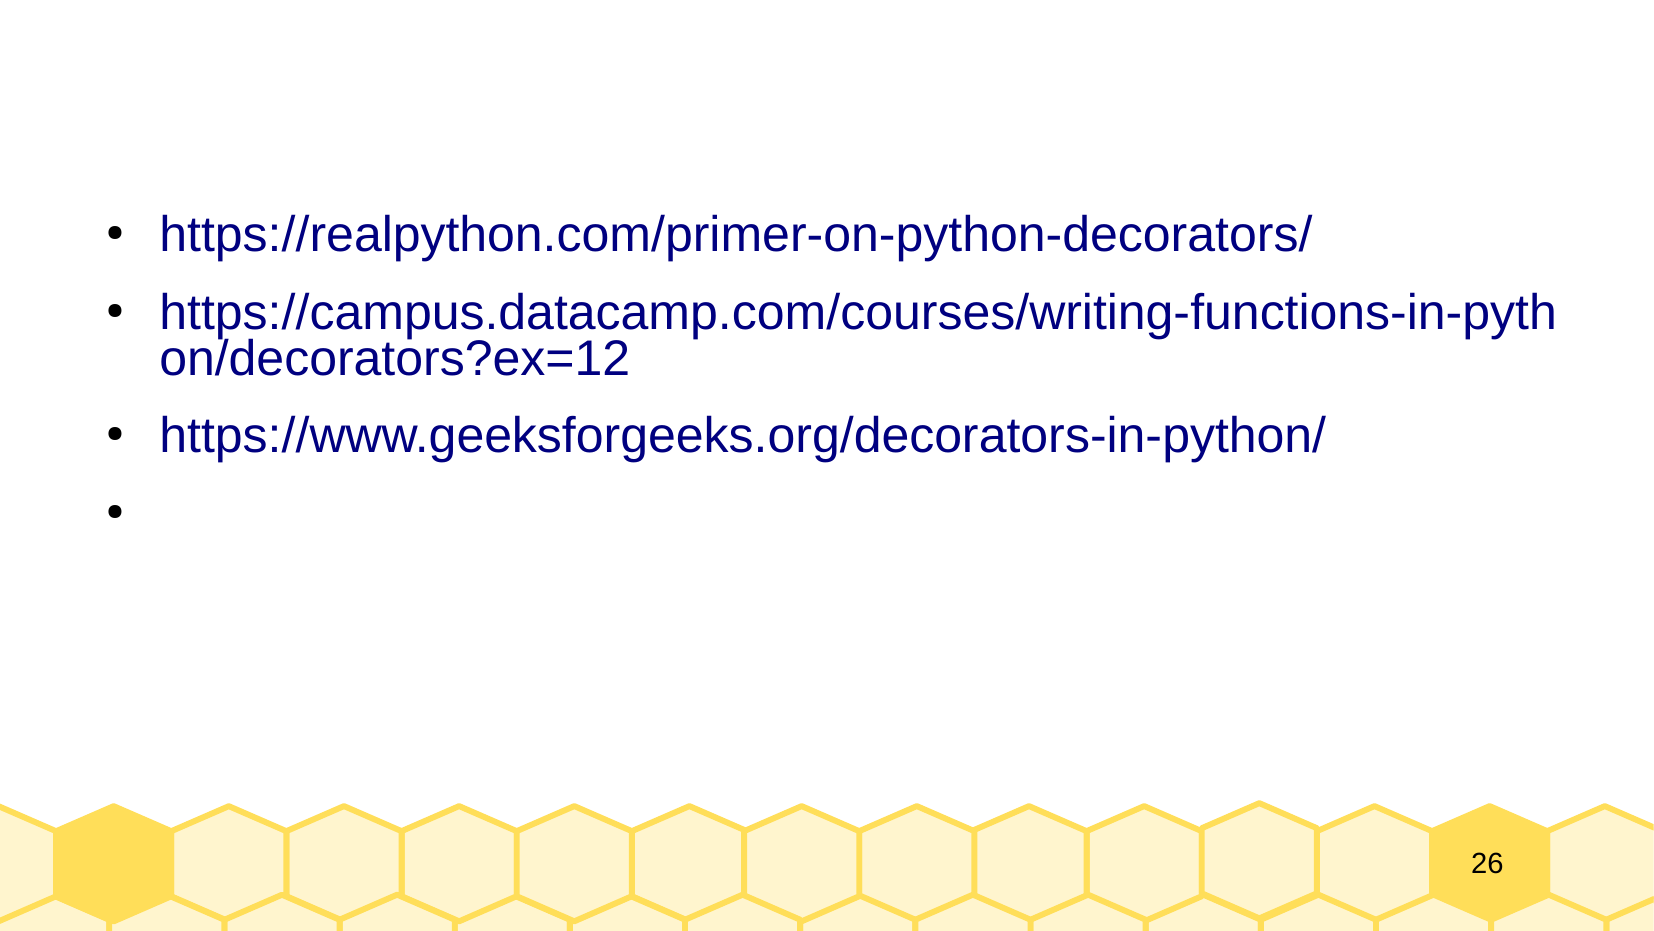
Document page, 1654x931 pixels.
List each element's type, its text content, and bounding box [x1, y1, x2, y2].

list https://realpython.com/primer-on-python-decorators/ https://campus.datacamp.com/courses/writing-functions-in-python/decorators?ex=12 https://www.geeksforgeeks.org/decorators-in-python/ [88, 206, 1565, 739]
